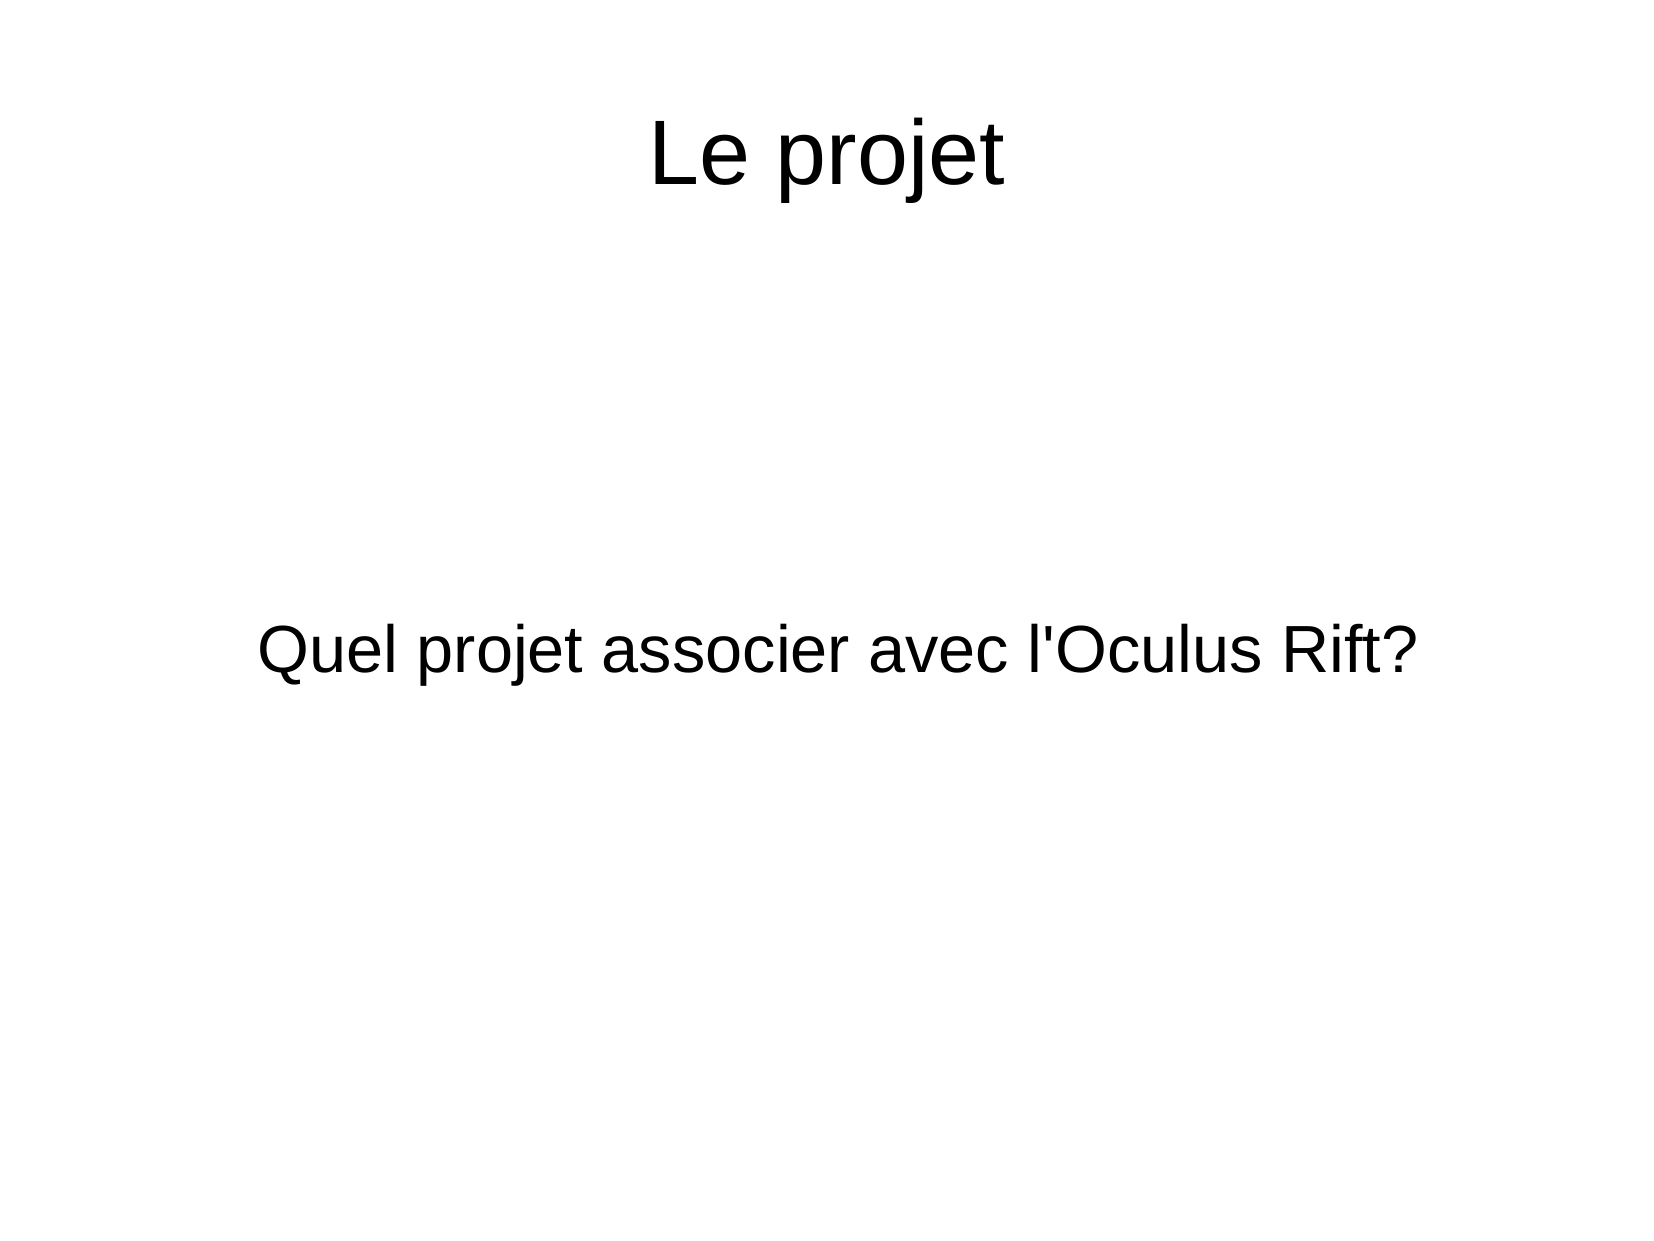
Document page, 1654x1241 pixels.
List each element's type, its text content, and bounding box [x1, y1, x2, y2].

subtitle Quel projet associer avec l'Oculus Rift? [82, 290, 1571, 1010]
title Le projet [82, 49, 1571, 257]
